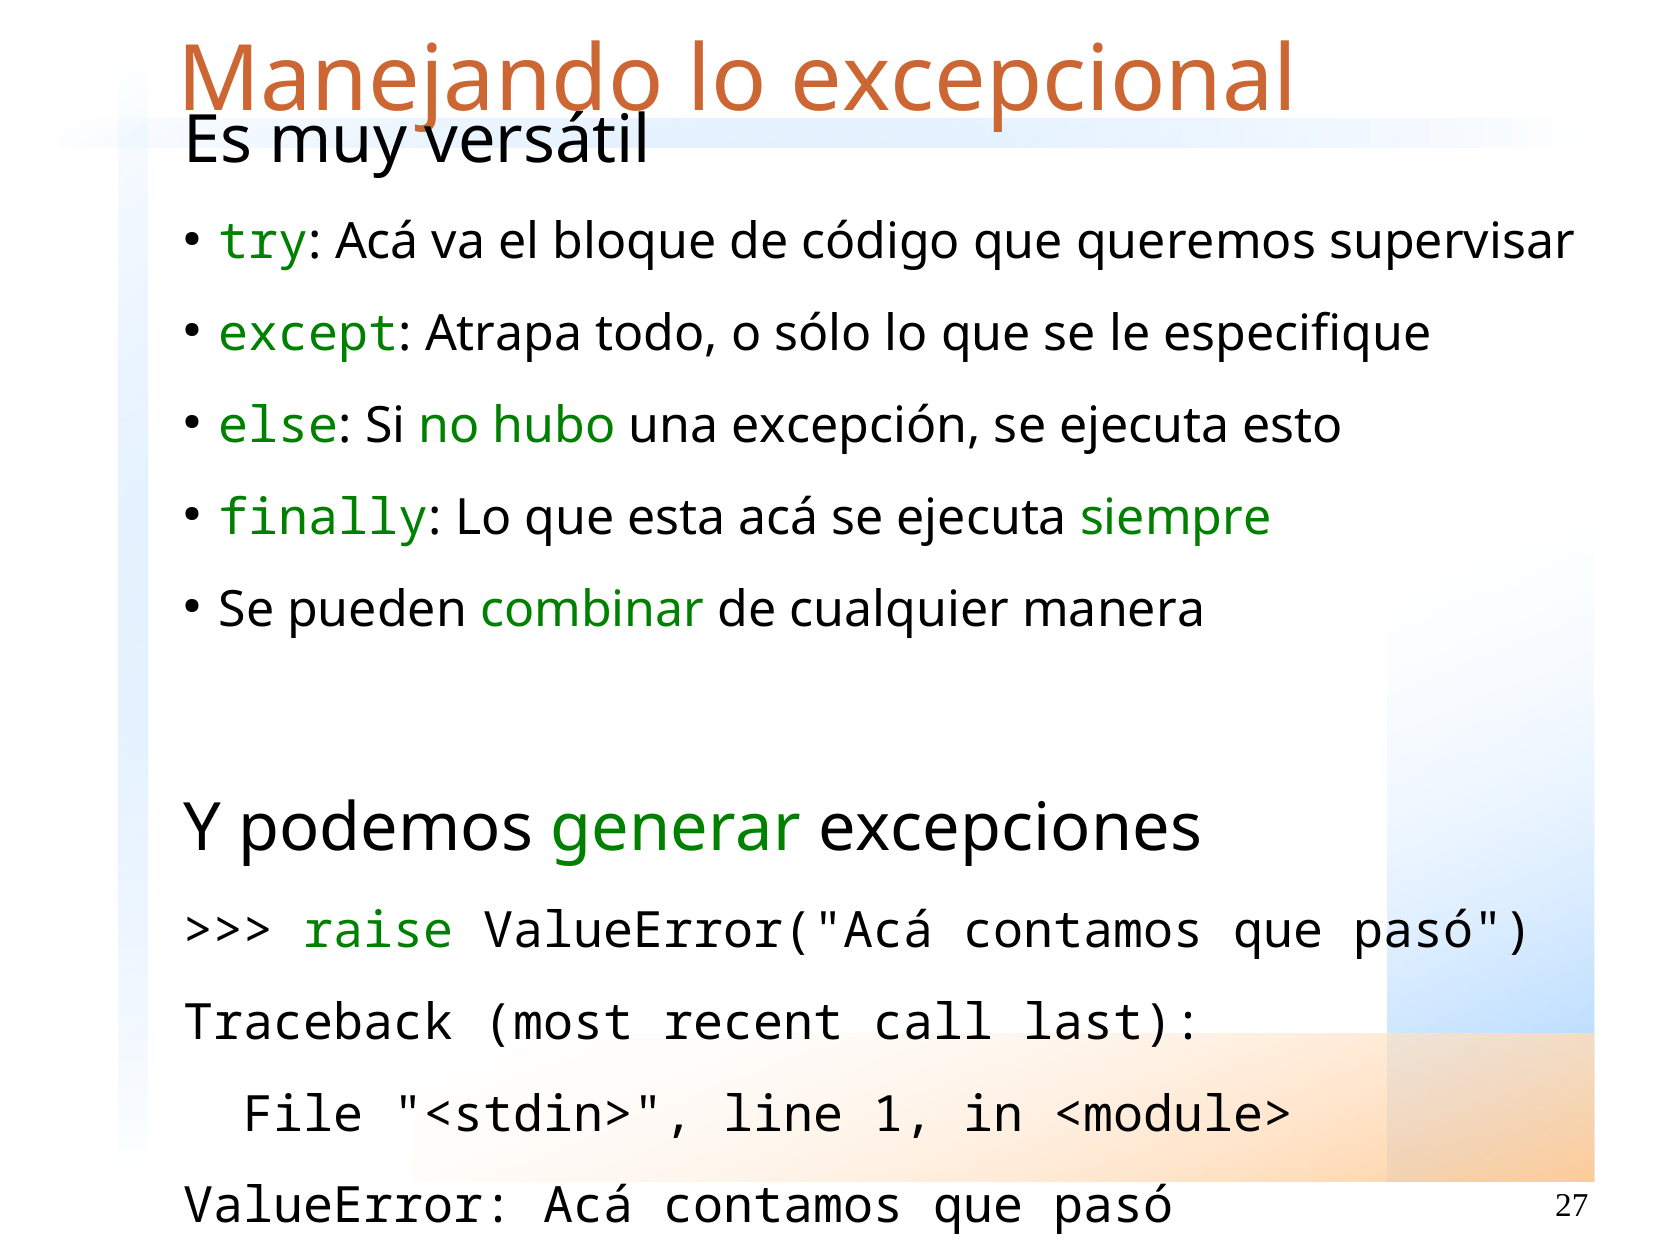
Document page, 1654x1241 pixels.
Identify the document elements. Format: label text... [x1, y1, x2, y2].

text_box Es muy versátil try: Acá va el bloque de código que queremos supervisar except: Atrapa todo, o sólo lo que se le especifique else: Si no hubo una excepción, se ejecuta esto finally: Lo que esta acá se ejecuta siempre Se pueden combinar de cualquier manera Y podemos generar excepciones >>> raise ValueError("Acá contamos que pasó") Traceback (most recent call last): File "<stdin>", line 1, in <module> ValueError: Acá contamos que pasó [147, 117, 1595, 1212]
title Manejando lo excepcional [177, 0, 1595, 117]
